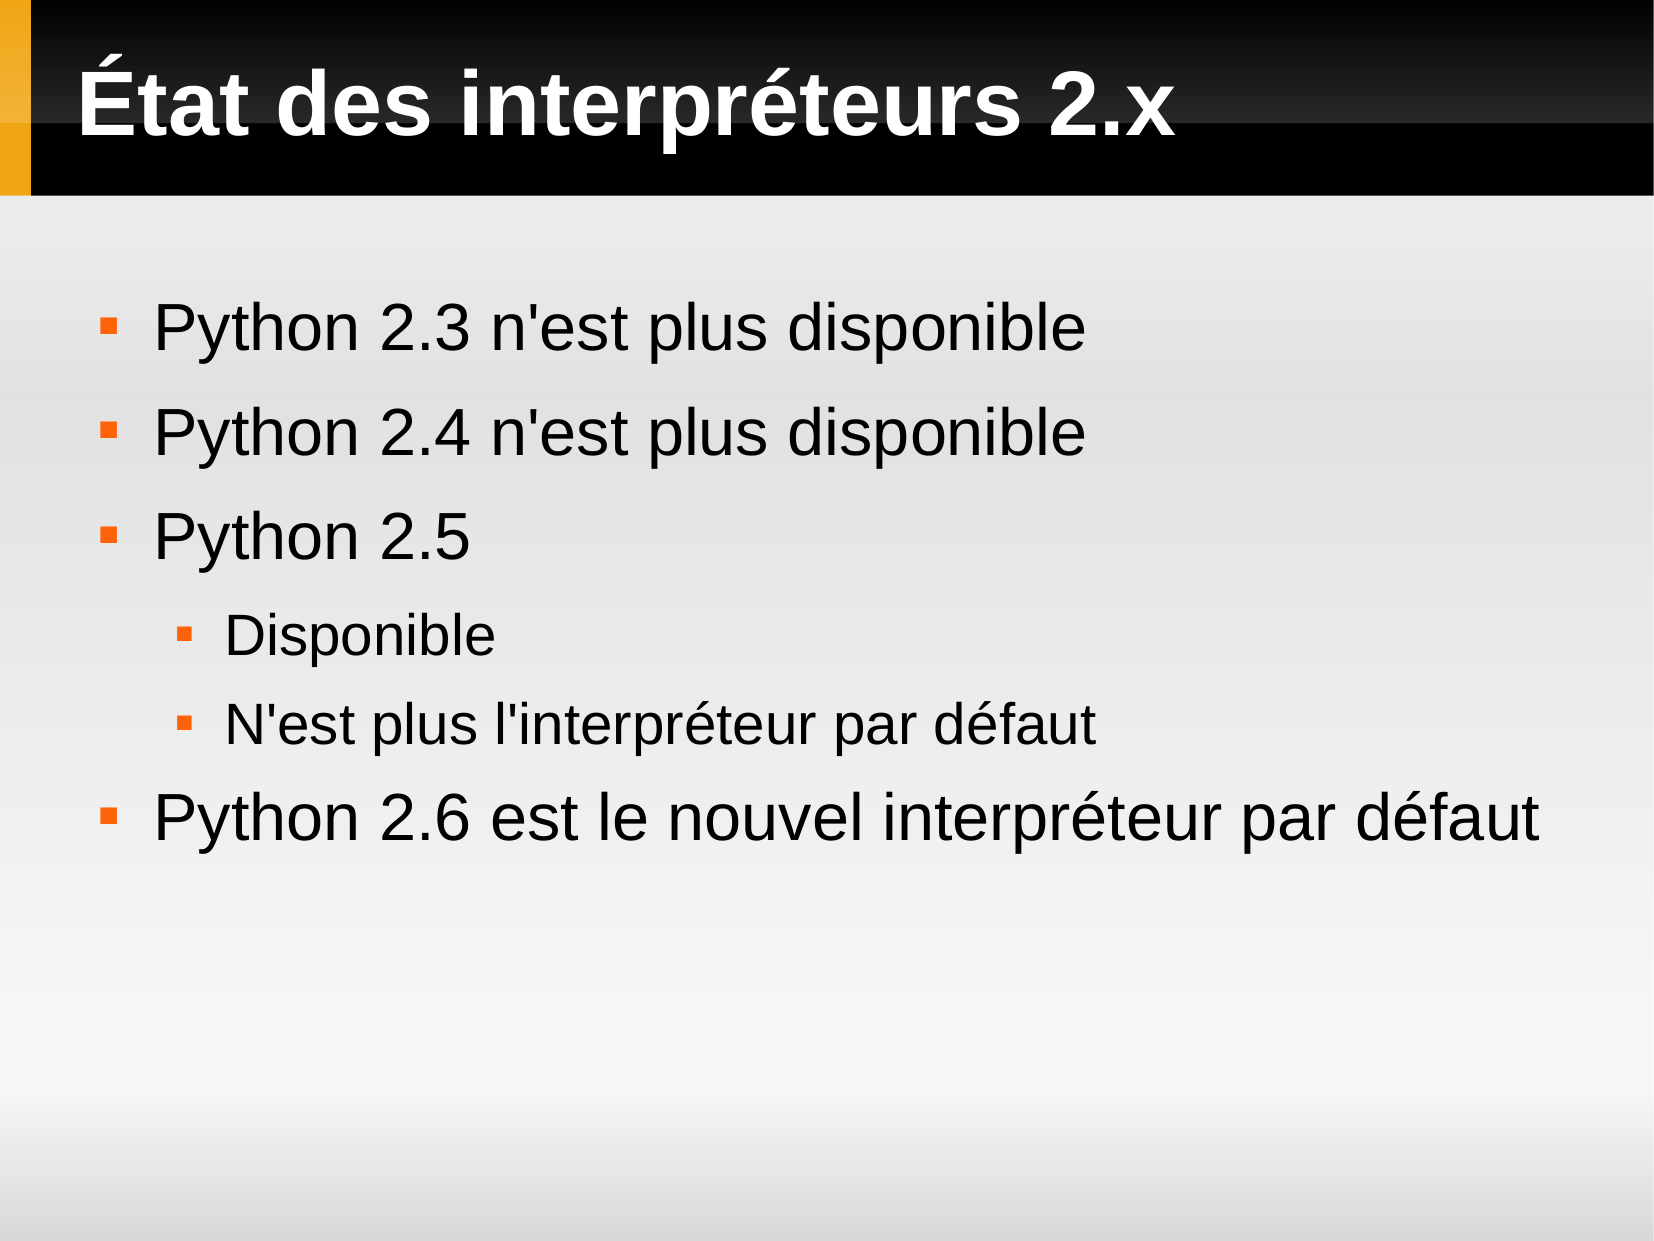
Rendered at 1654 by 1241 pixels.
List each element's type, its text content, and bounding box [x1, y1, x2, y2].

list Python 2.3 n'est plus disponible Python 2.4 n'est plus disponible Python 2.5 Disponible N'est plus l'interpréteur par défaut Python 2.6 est le nouvel interpréteur par défaut [82, 290, 1571, 1109]
title État des interpréteurs 2.x [76, 0, 1565, 208]
picture [0, 0, 1654, 1241]
